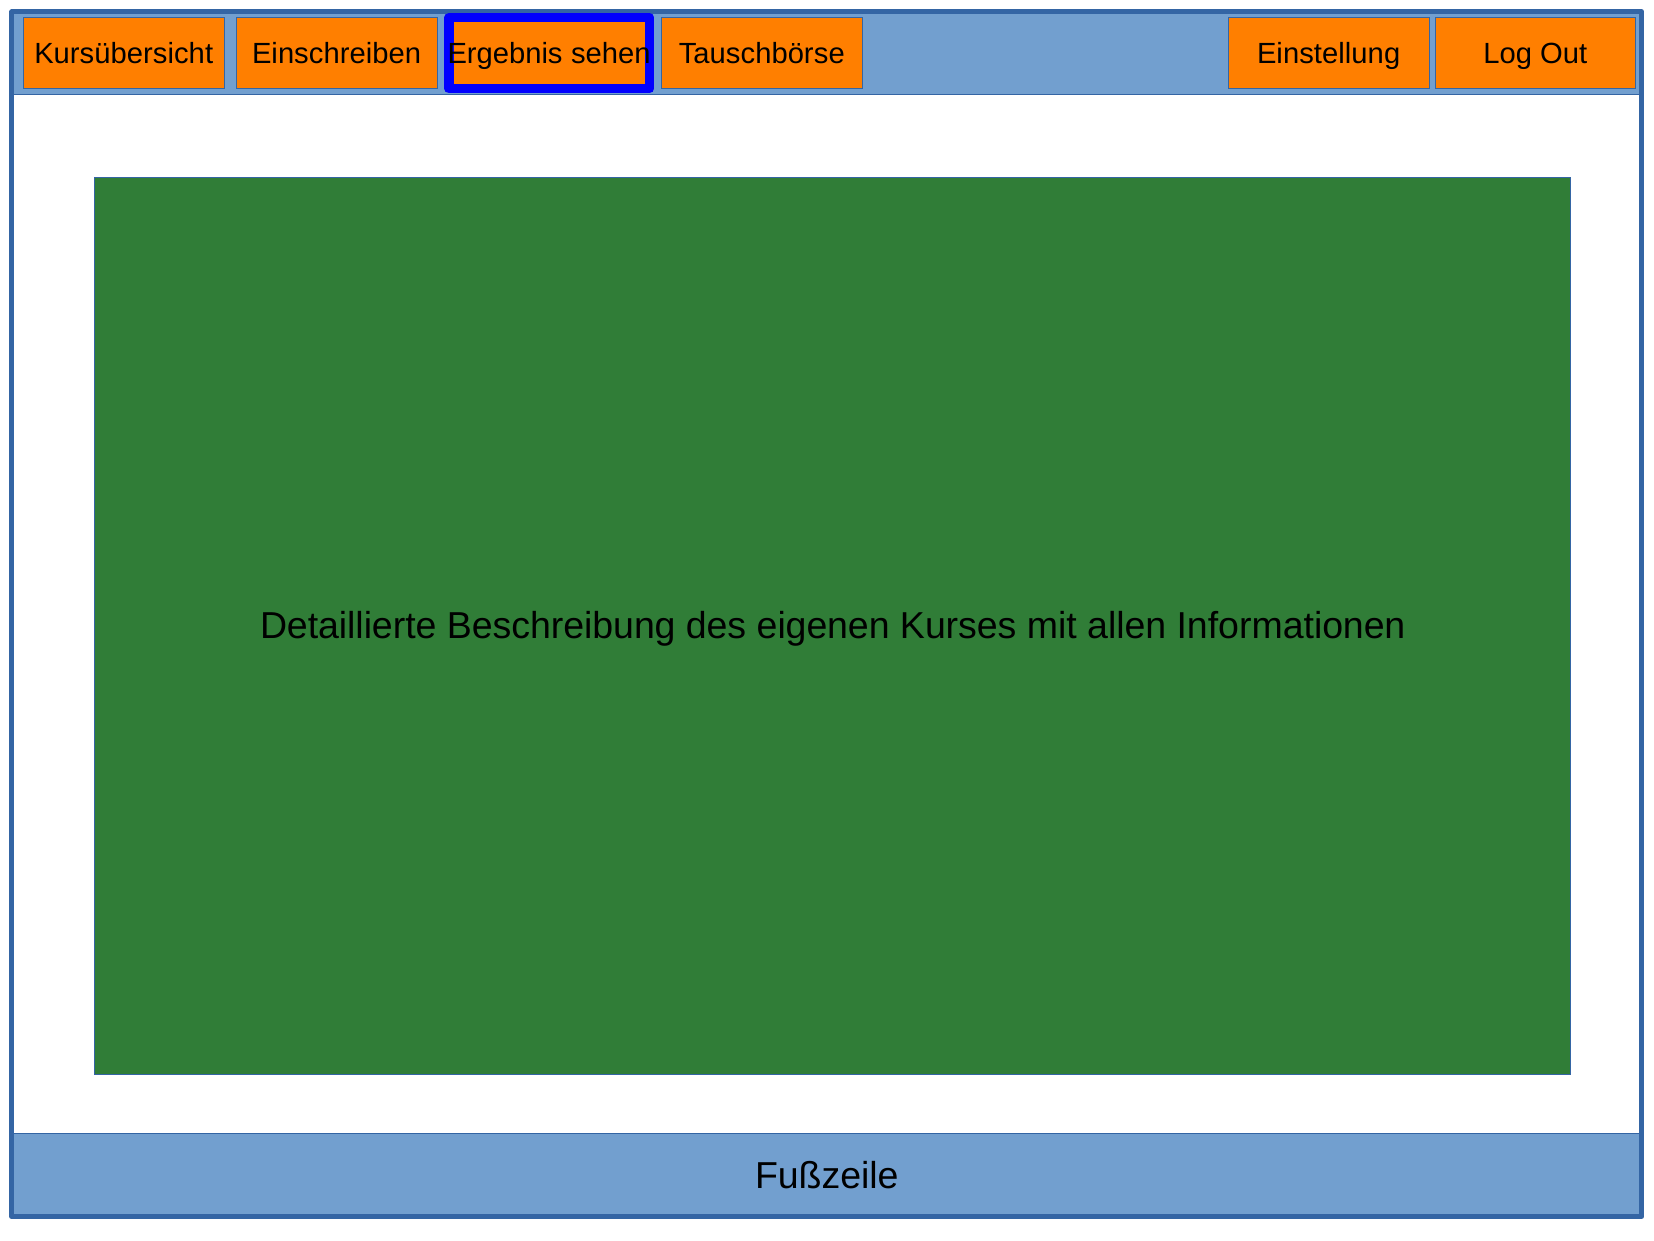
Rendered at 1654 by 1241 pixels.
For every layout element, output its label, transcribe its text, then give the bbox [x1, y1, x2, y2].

text_box Ergebnis sehen [448, 17, 650, 89]
text_box Einschreiben [236, 17, 438, 89]
text_box Detaillierte Beschreibung des eigenen Kurses mit allen Informationen [94, 177, 1571, 1075]
text_box Log Out [1435, 17, 1636, 89]
text_box Kursübersicht [23, 17, 225, 89]
text_box [11, 11, 1642, 1217]
text_box Tauschbörse [661, 17, 863, 89]
text_box Einstellung [1228, 17, 1430, 89]
